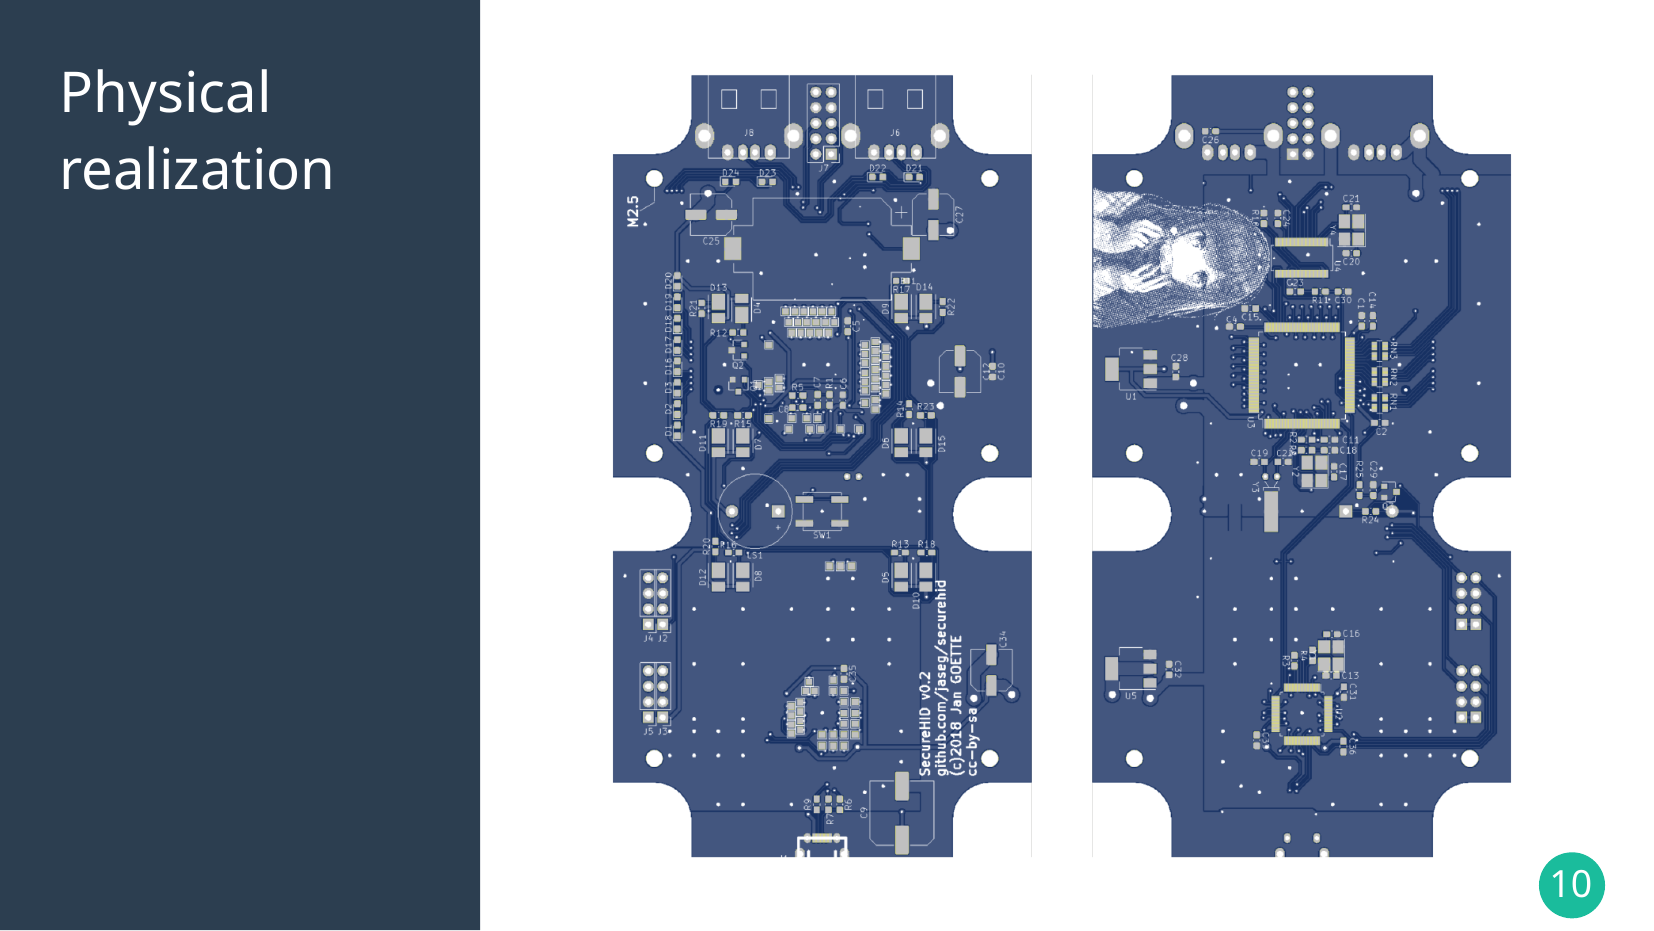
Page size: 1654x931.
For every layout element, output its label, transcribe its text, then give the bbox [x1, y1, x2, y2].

text_box [0, 0, 481, 931]
text_box Physical realization [45, 45, 511, 466]
picture [1091, 75, 1512, 862]
picture [611, 75, 1032, 862]
text_box <number> [1511, 838, 1630, 928]
